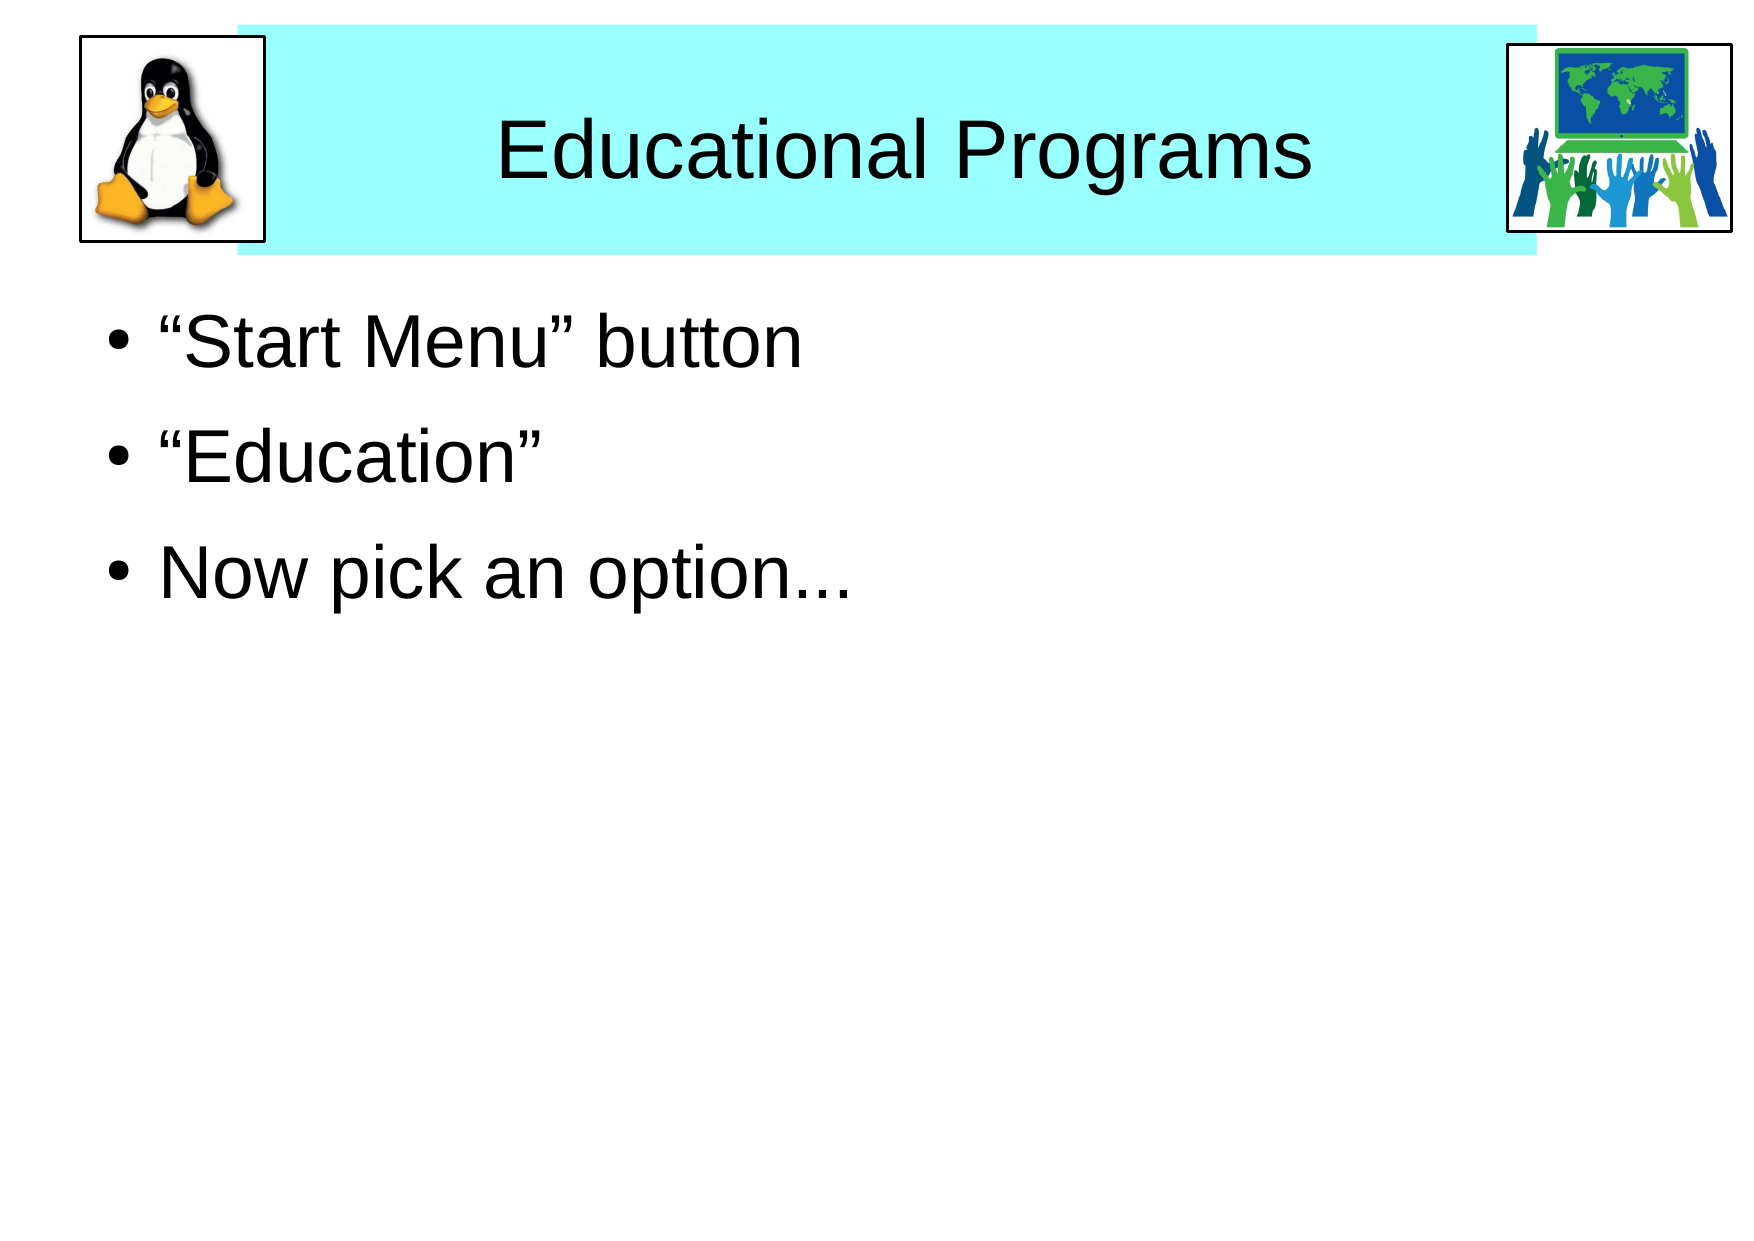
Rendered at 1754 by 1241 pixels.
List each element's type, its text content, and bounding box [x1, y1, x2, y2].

picture [1509, 46, 1730, 230]
list “Start Menu” button “Education” Now pick an option... [87, 299, 1667, 1019]
picture [82, 38, 263, 240]
title Educational Programs [294, 47, 1516, 252]
